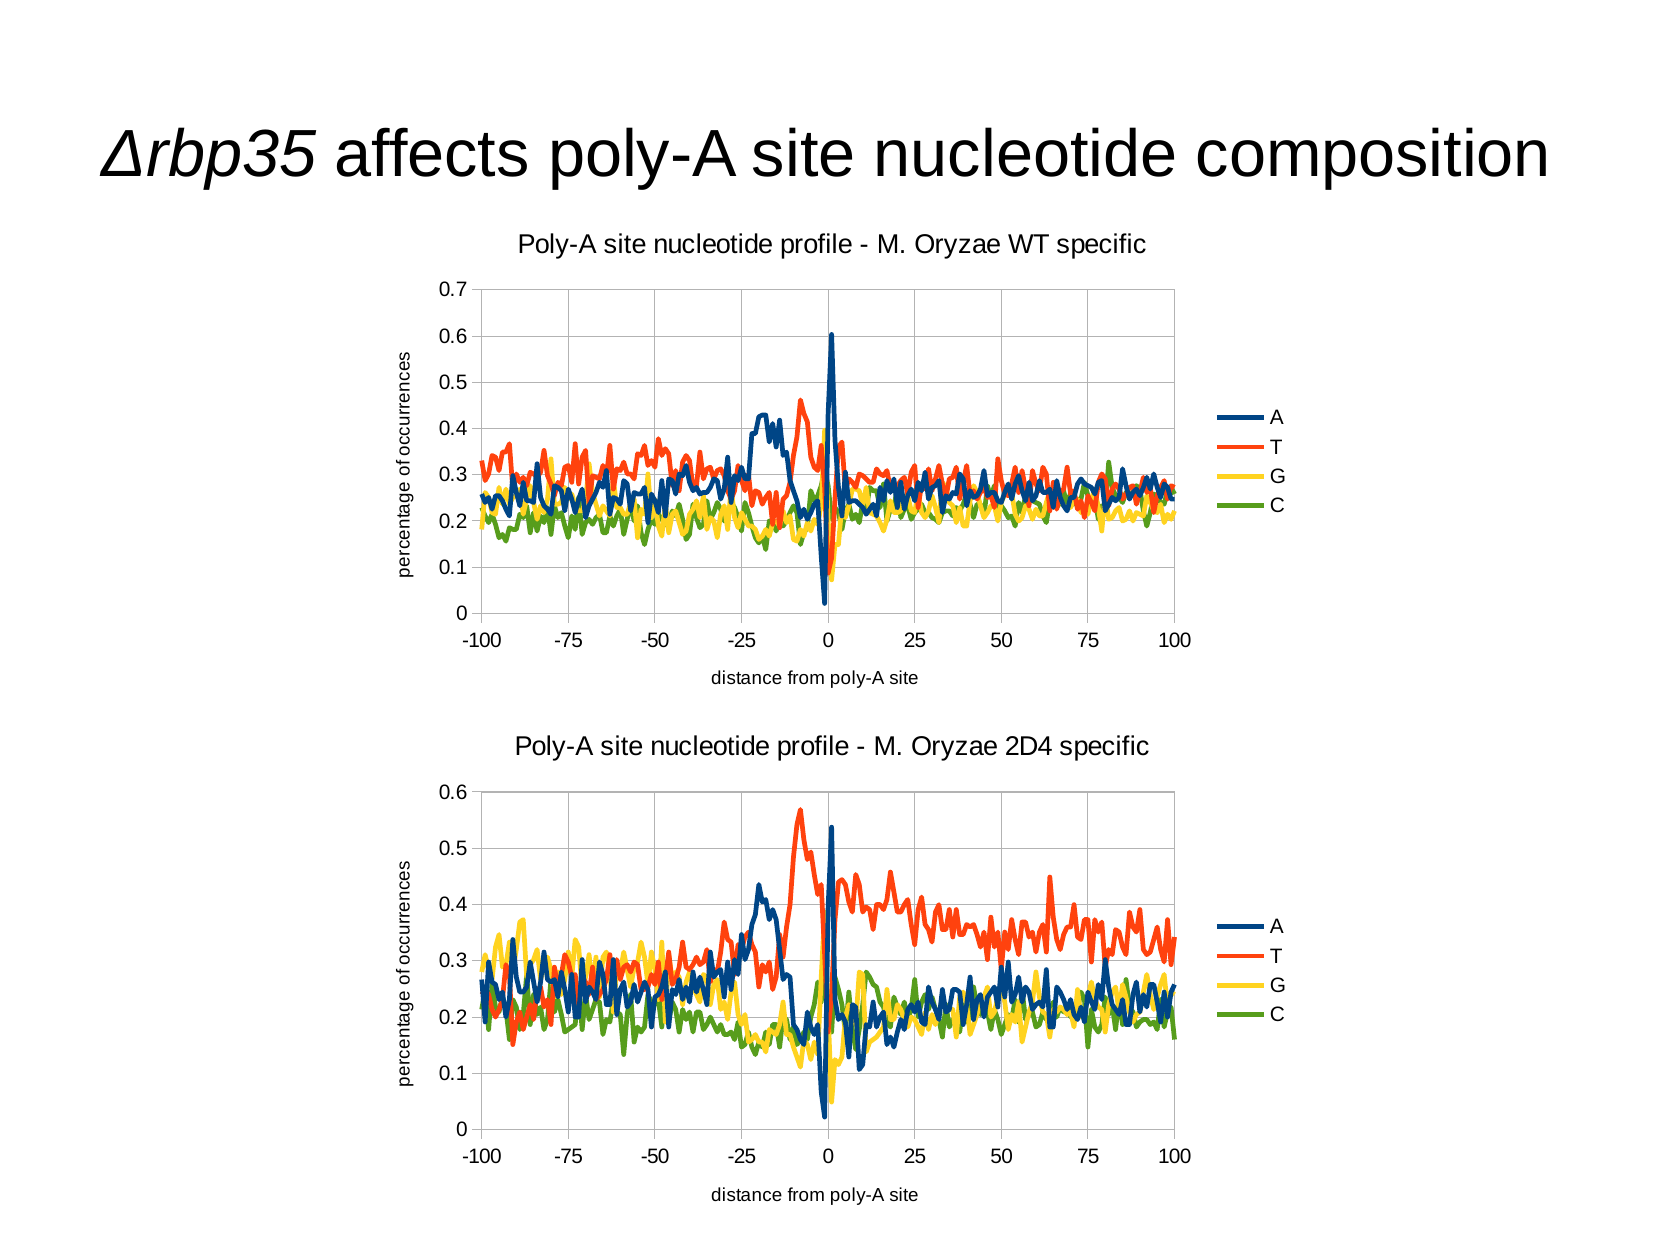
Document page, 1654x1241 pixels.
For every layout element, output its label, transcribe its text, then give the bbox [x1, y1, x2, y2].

chart [360, 203, 1306, 1237]
title Δrbp35 affects poly-A site nucleotide composition [82, 49, 1571, 257]
